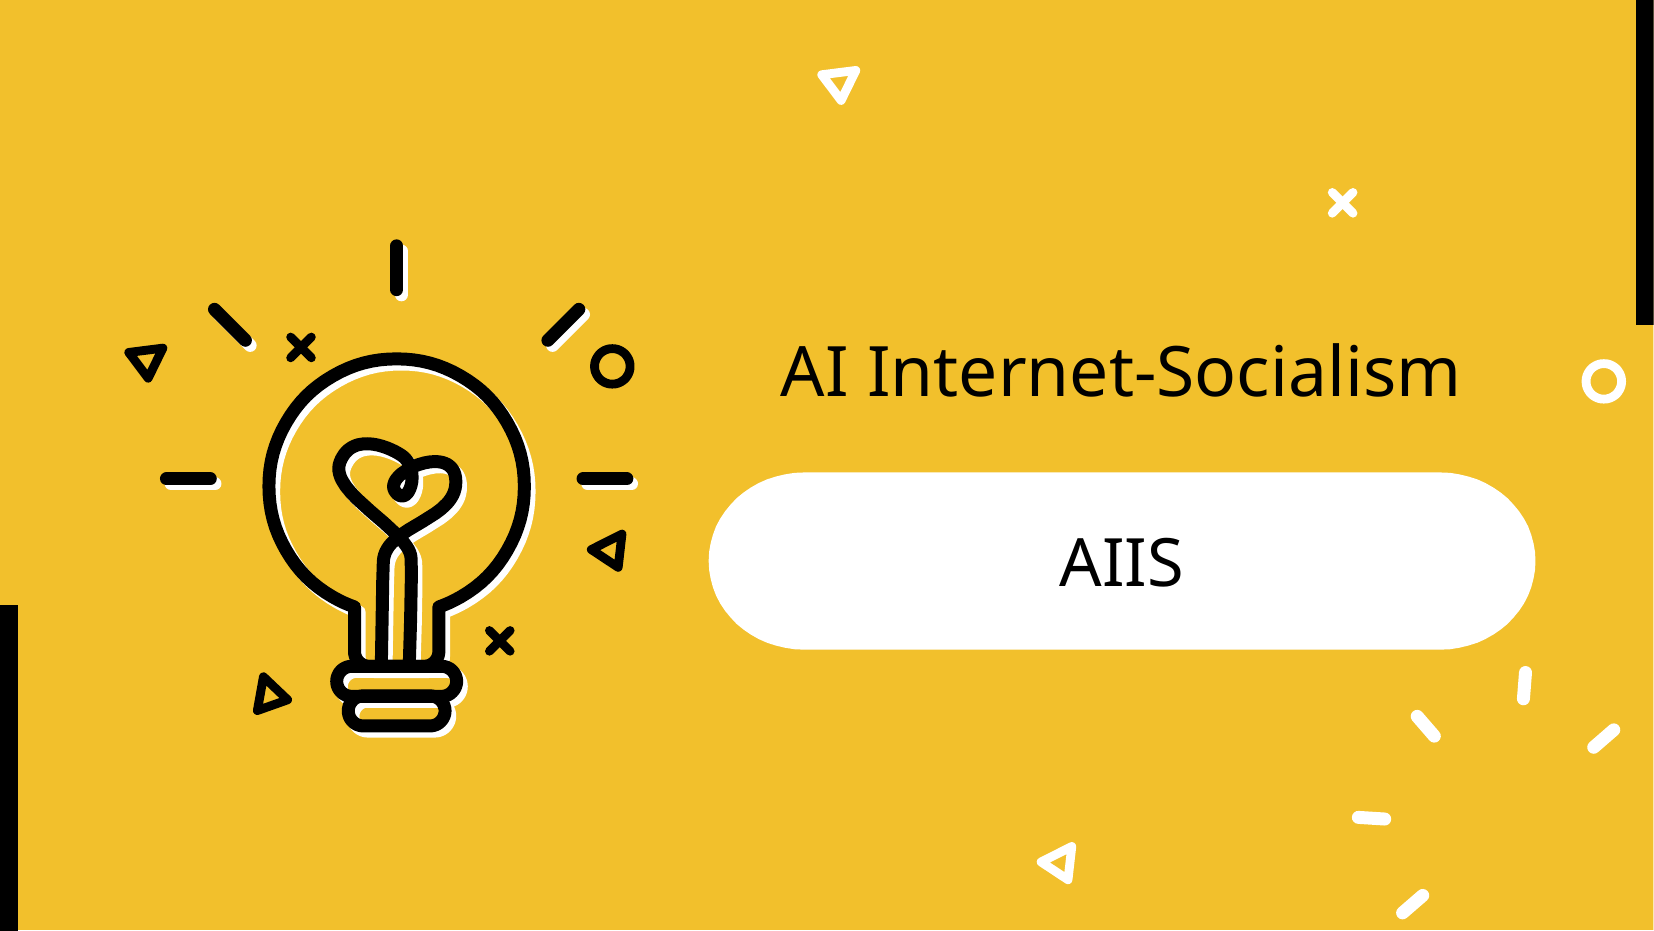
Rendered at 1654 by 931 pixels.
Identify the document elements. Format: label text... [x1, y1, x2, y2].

title AI Internet-Socialism [708, 295, 1536, 443]
subtitle AIIS [708, 472, 1536, 650]
